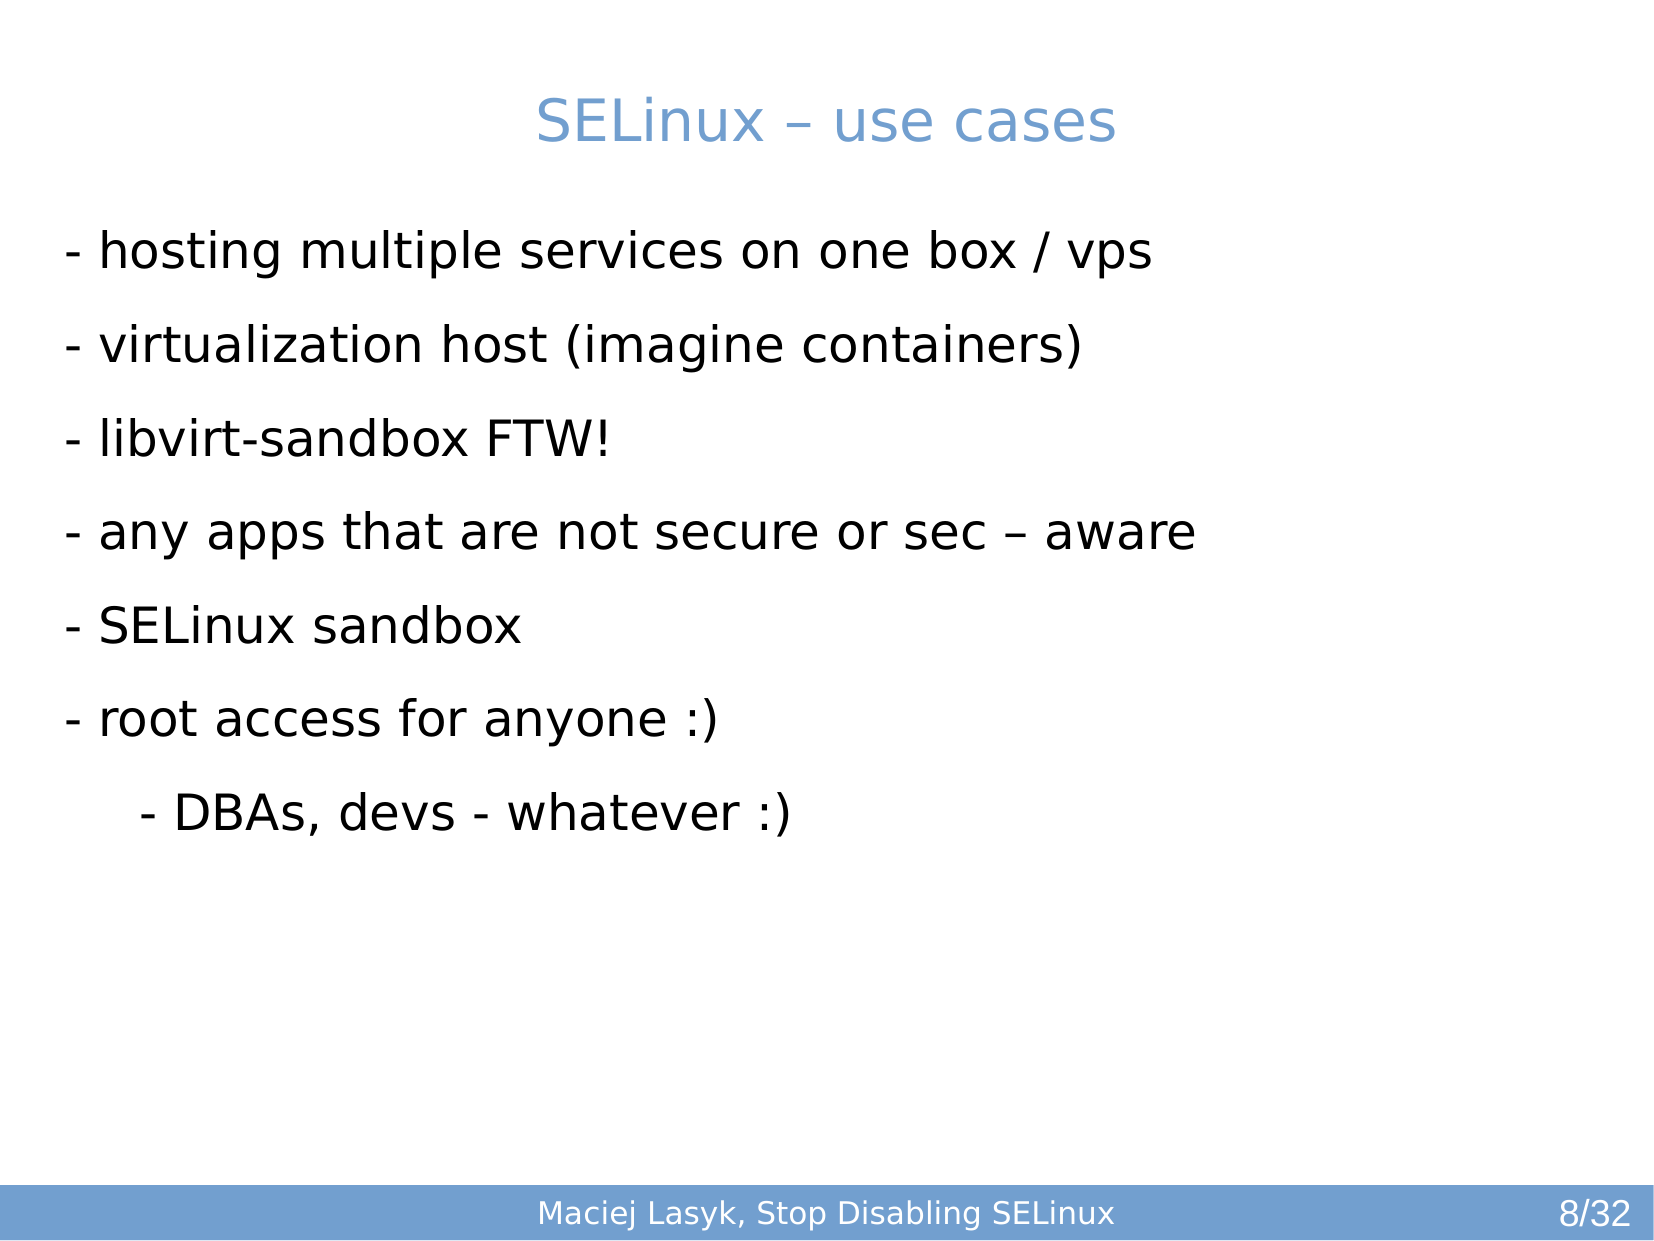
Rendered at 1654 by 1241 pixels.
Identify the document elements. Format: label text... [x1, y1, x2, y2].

text_box Maciej Lasyk, Stop Disabling SELinux [522, 1188, 1132, 1240]
text_box SELinux – use cases [520, 79, 1133, 163]
text_box [1647, 1185, 1654, 1241]
text_box 8/32 [1533, 1185, 1647, 1241]
text_box [0, 1185, 1533, 1241]
text_box - hosting multiple services on one box / vps - virtualization host (imagine containers) - libvirt-sandbox FTW! - any apps that are not secure or sec – aware - SELinux sandbox - root access for anyone :) - DBAs, devs - whatever :) [49, 214, 1213, 850]
